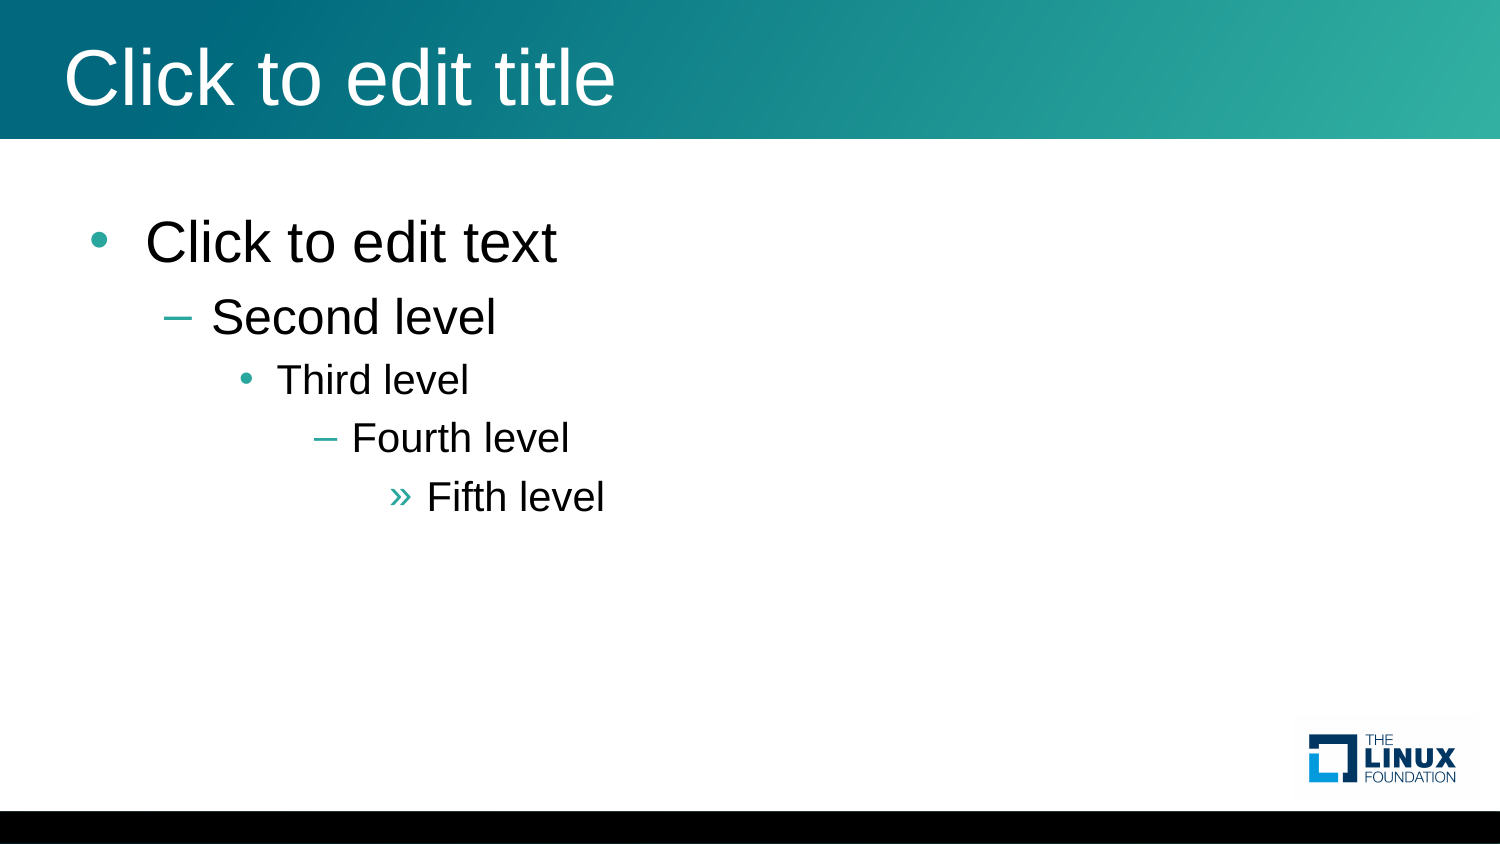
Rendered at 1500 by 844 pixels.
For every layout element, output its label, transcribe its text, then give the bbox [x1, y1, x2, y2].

list Click to edit text Second level Third level Fourth level Fifth level [74, 196, 1269, 754]
title Click to edit title [48, 7, 1425, 140]
picture [1352, 717, 1410, 788]
picture [0, 0, 1500, 139]
